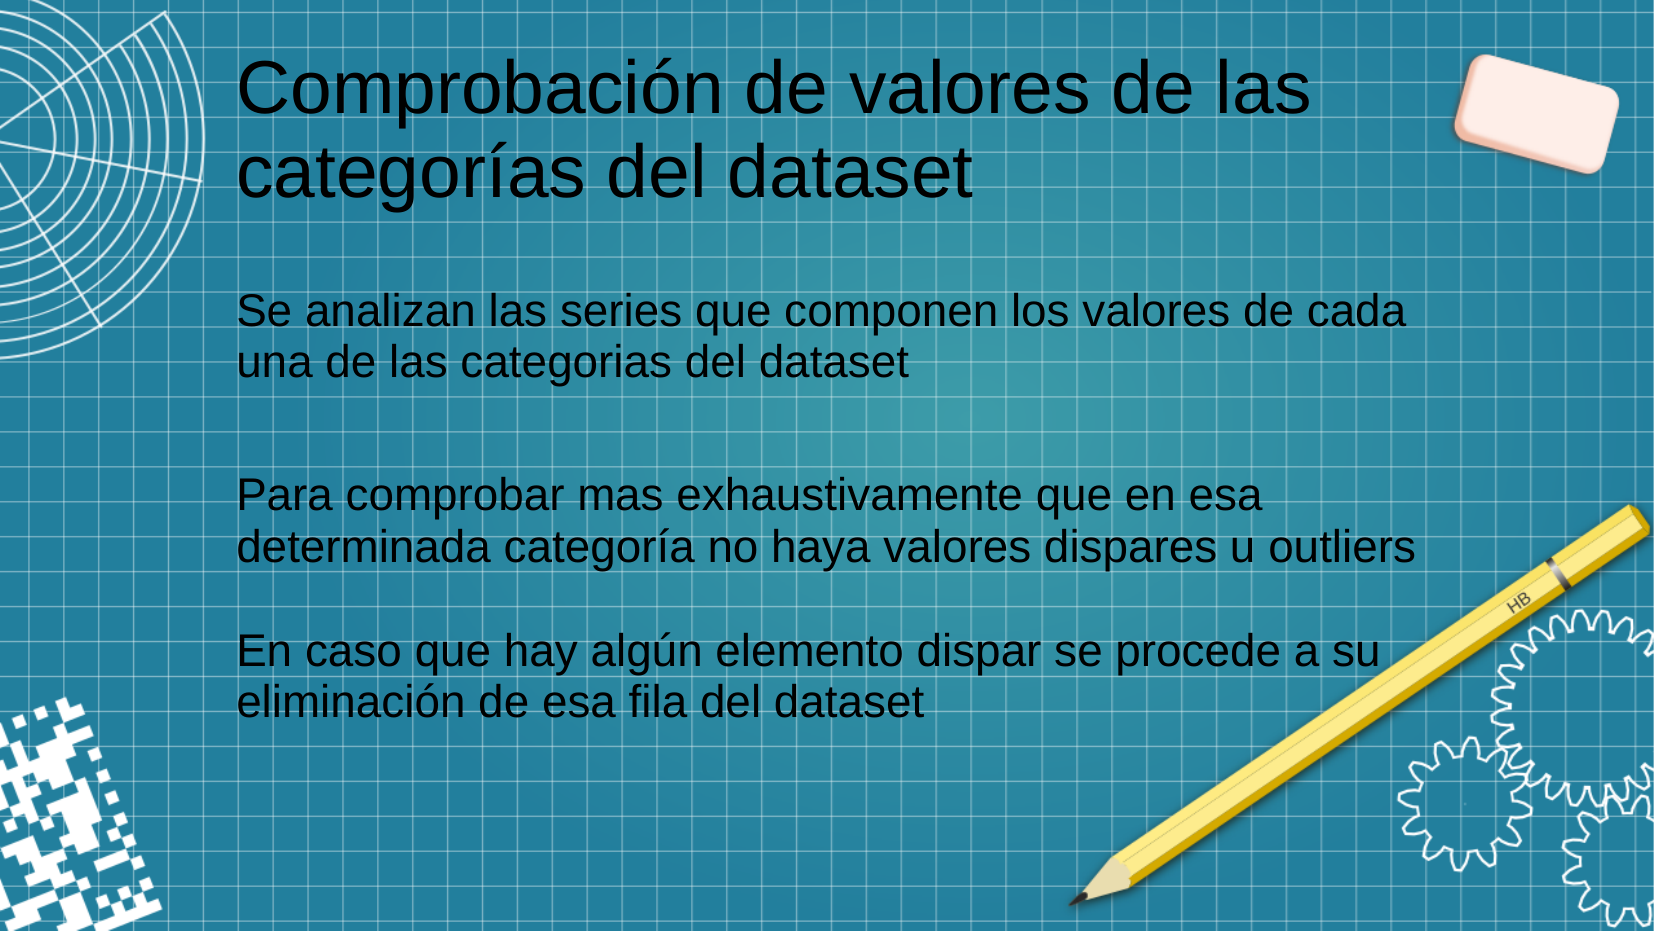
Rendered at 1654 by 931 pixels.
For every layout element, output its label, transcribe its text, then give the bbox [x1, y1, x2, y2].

title Se analizan las series que componen los valores de cada una de las categorias del dataset [236, 258, 1418, 414]
title Comprobación de valores de las categorías del dataset [236, 45, 1418, 214]
title Para comprobar mas exhaustivamente que en esa determinada categoría no haya valores dispares u outliers [236, 442, 1418, 598]
picture [0, 0, 1654, 931]
title En caso que hay algún elemento dispar se procede a su eliminación de esa fila del dataset [236, 598, 1418, 754]
